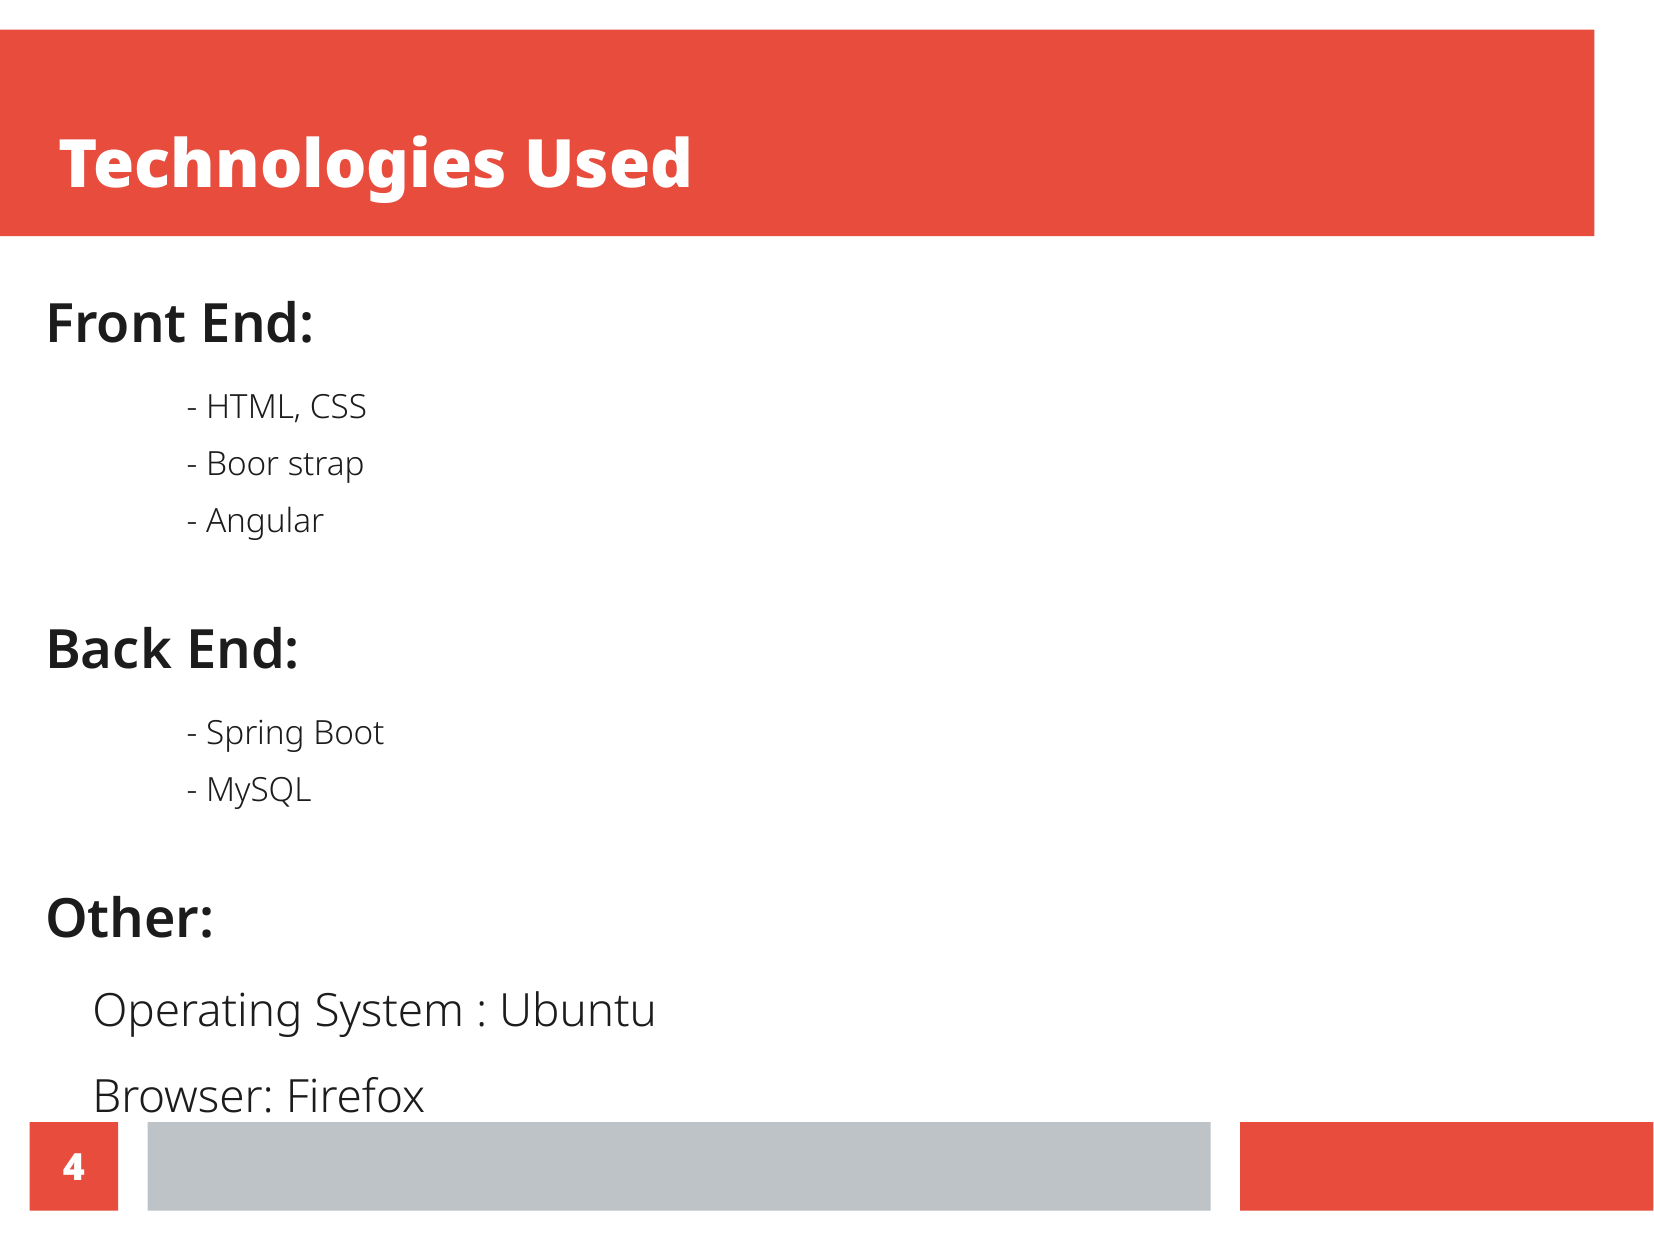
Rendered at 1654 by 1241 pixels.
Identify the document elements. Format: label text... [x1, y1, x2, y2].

title Technologies Used [59, 59, 1595, 207]
list Front End: - HTML, CSS - Boor strap - Angular Back End: - Spring Boot - MySQL Other: Operating System : Ubuntu Browser: Firefox [45, 285, 1551, 1081]
